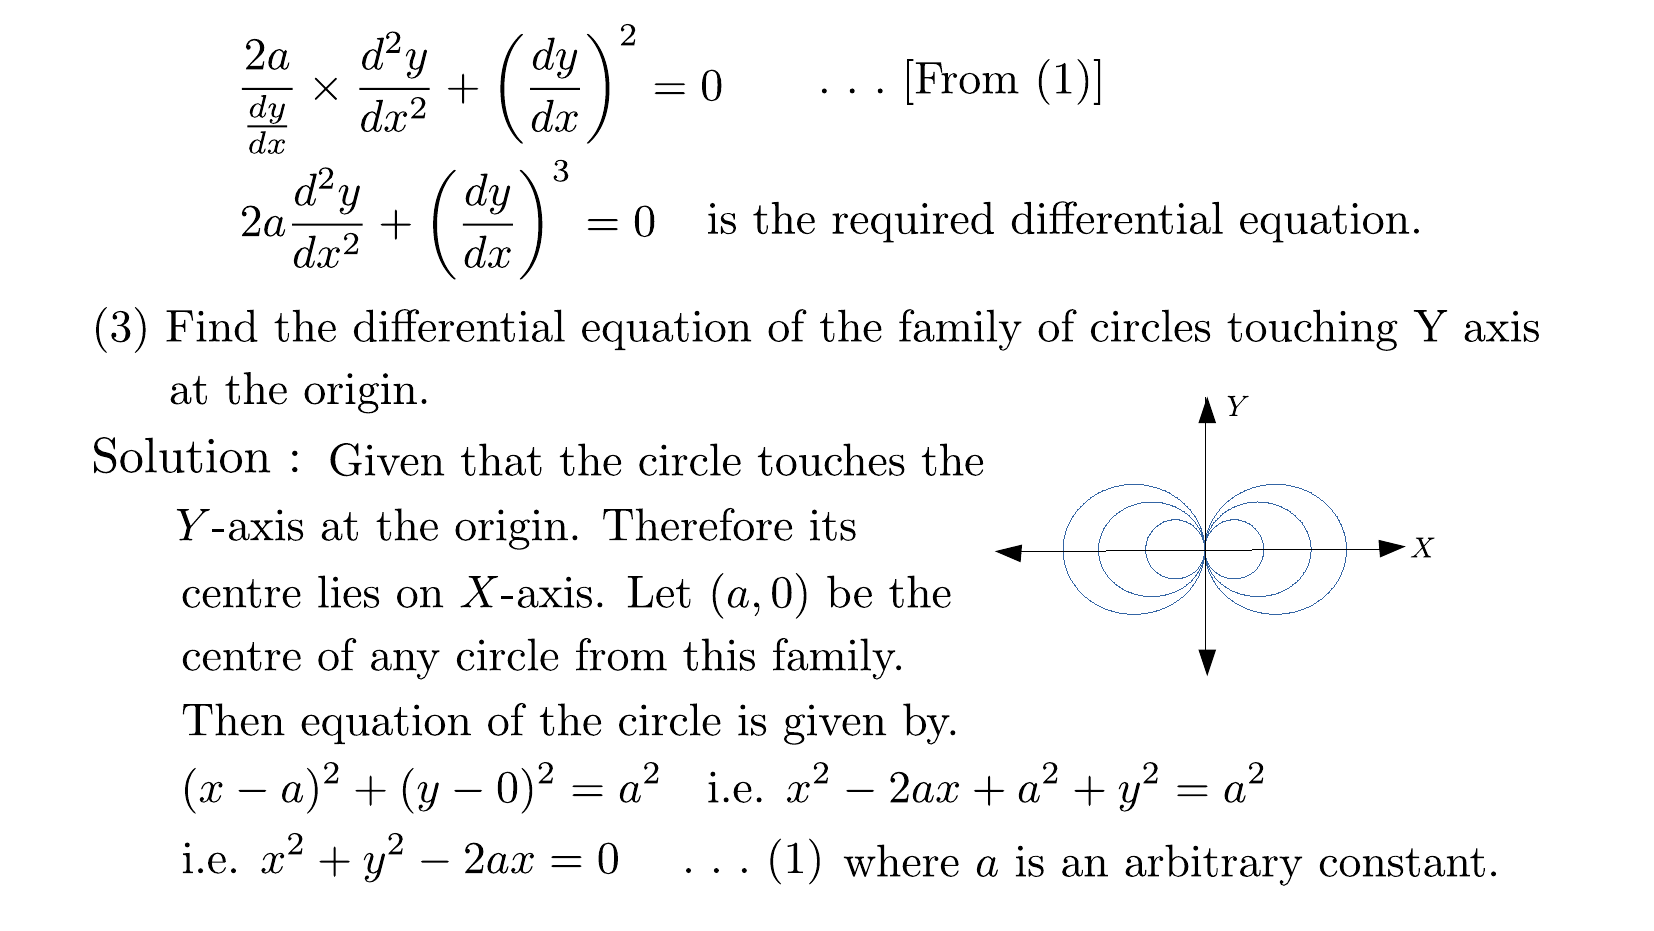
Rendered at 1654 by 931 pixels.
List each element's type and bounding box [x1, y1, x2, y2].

subtitle [47, 35, 1619, 900]
text_box [182, 573, 951, 619]
text_box [684, 838, 820, 885]
text_box [708, 201, 1419, 243]
text_box [182, 832, 618, 883]
text_box [182, 702, 956, 745]
text_box [176, 507, 856, 550]
text_box [1410, 537, 1435, 558]
text_box [820, 59, 1101, 105]
text_box [843, 844, 1497, 886]
text_box [1063, 484, 1205, 615]
text_box [241, 23, 722, 154]
text_box [93, 437, 298, 474]
text_box [93, 307, 1539, 353]
text_box [170, 372, 427, 414]
text_box [708, 762, 1264, 812]
text_box [182, 637, 902, 680]
text_box [1206, 484, 1347, 615]
text_box [241, 159, 655, 280]
text_box [182, 762, 659, 814]
text_box [330, 443, 984, 477]
text_box [1227, 395, 1249, 416]
